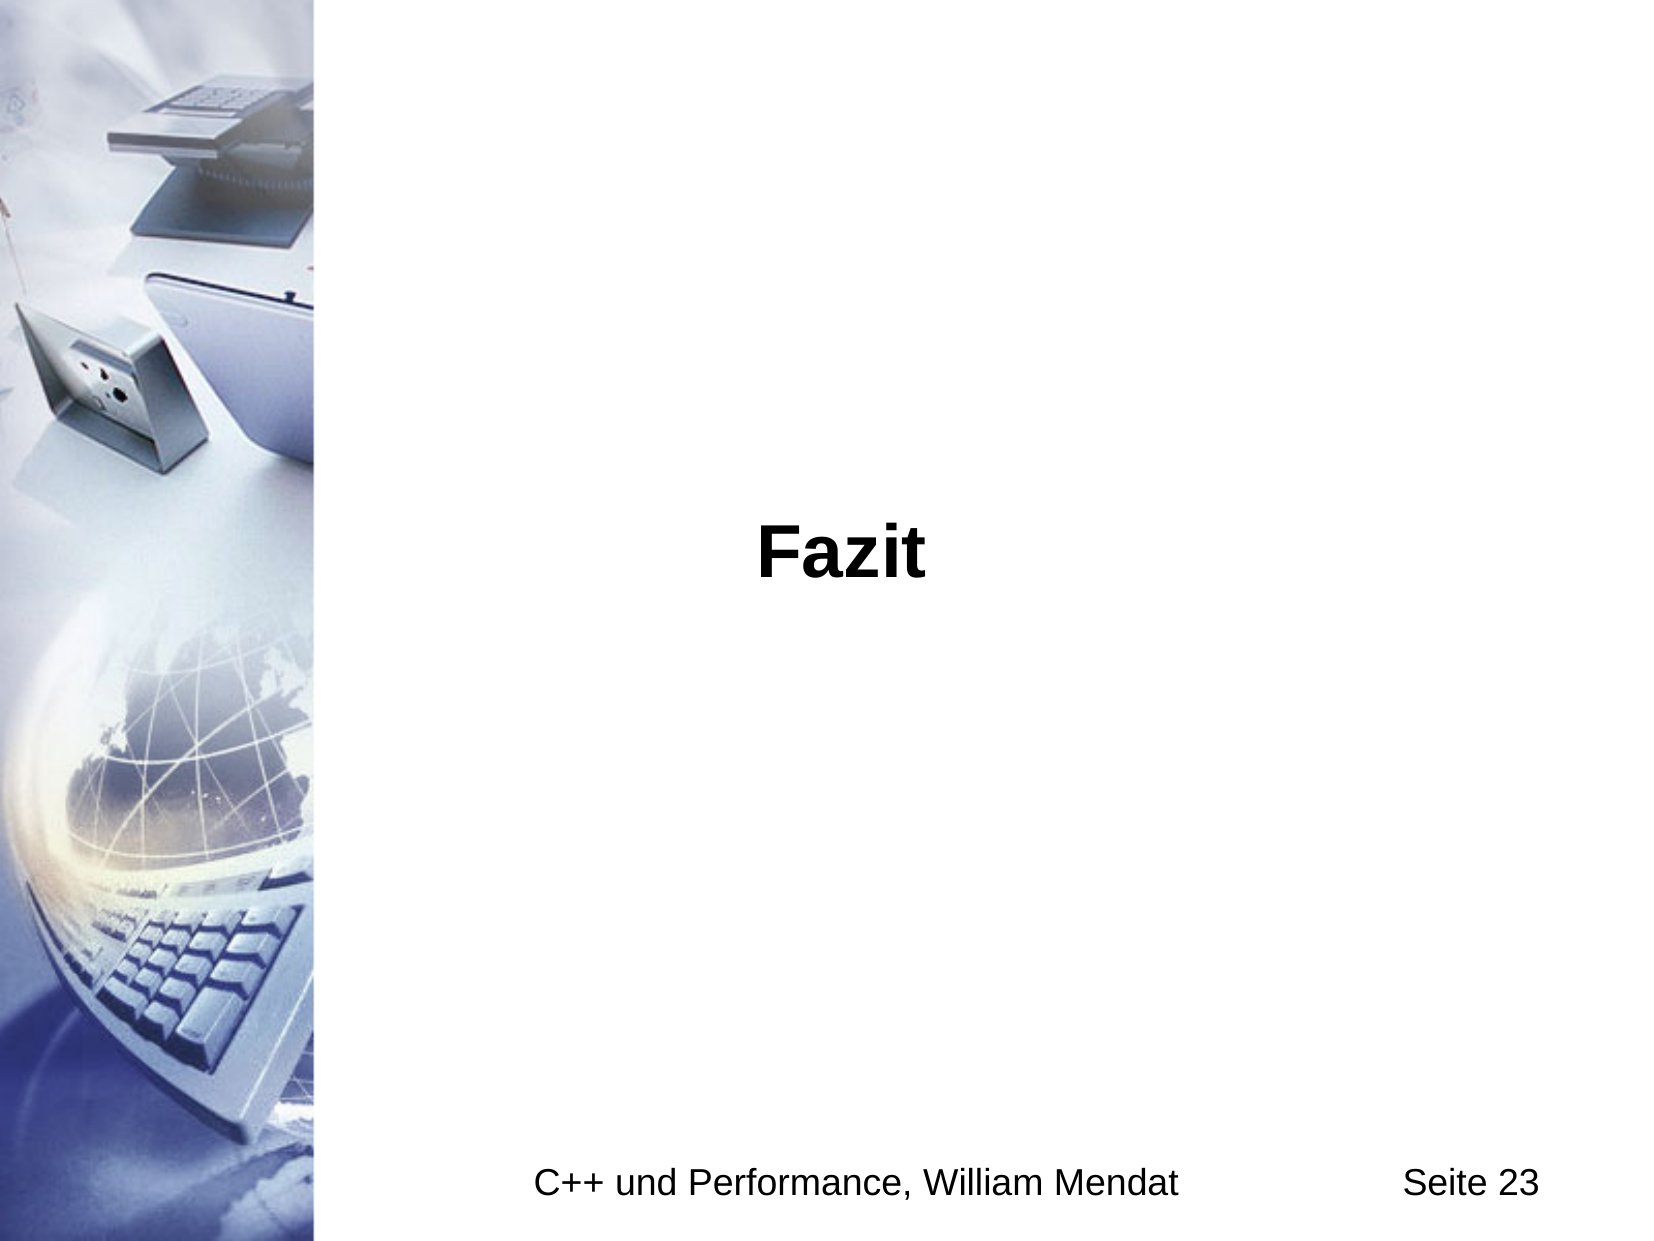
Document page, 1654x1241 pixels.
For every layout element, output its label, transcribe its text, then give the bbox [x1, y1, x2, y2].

picture [0, 0, 1654, 1241]
text_box Seite 23 [1387, 1153, 1625, 1211]
text_box Fazit [206, 501, 1477, 601]
text_box C++ und Performance, William Mendat [354, 1153, 1359, 1241]
